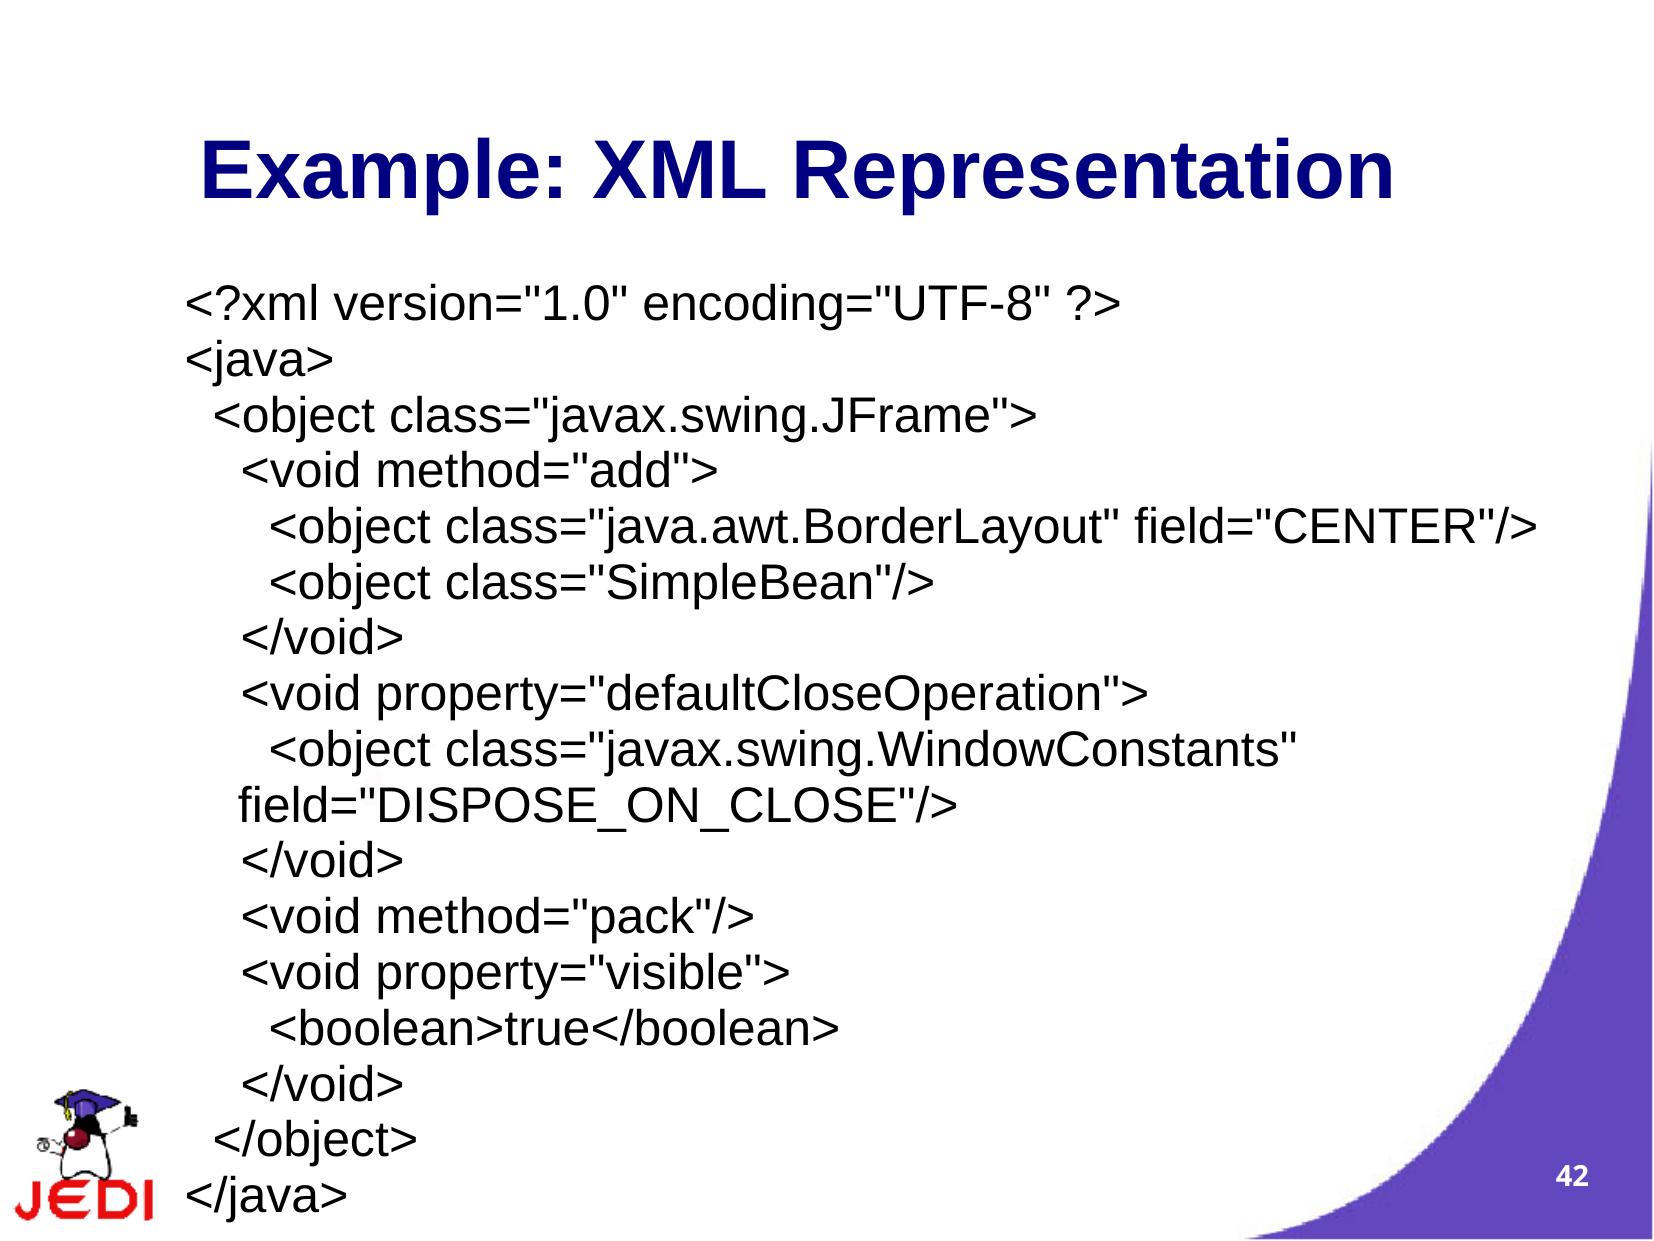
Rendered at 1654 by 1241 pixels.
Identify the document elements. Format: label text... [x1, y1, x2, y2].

picture [0, 0, 1654, 1241]
list <?xml version="1.0" encoding="UTF-8" ?> <java> <object class="javax.swing.JFrame"> <void method="add"> <object class="java.awt.BorderLayout" field="CENTER"/> <object class="SimpleBean"/> </void> <void property="defaultCloseOperation"> <object class="javax.swing.WindowConstants" field="DISPOSE_ON_CLOSE"/> </void> <void method="pack"/> <void property="visible"> <boolean>true</boolean> </void> </object> </java> [166, 275, 1580, 1224]
title Example: XML Representation [92, 66, 1505, 274]
